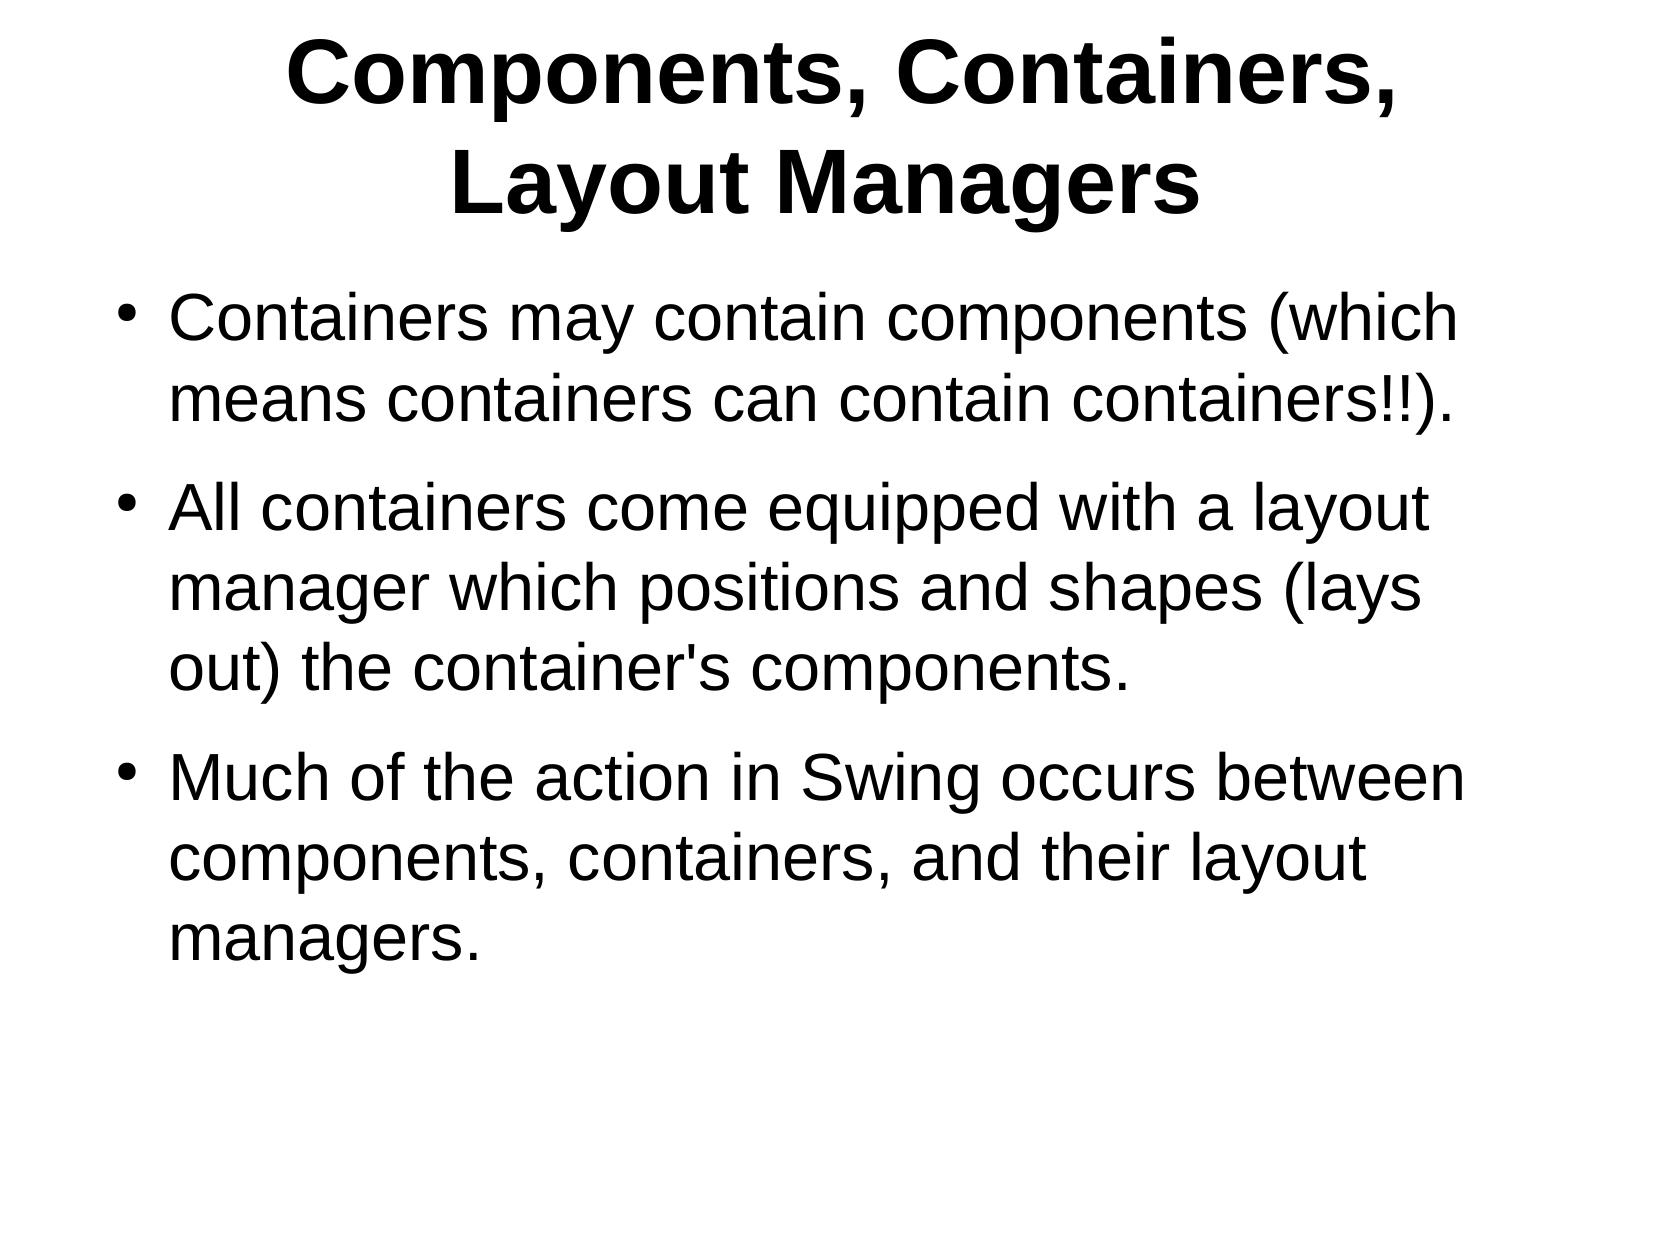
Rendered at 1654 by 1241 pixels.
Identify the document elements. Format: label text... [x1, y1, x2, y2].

title Components, Containers, Layout Managers [82, 49, 1571, 196]
list Containers may contain components (which means containers can contain containers!!). All containers come equipped with a layout manager which positions and shapes (lays out) the container's components. Much of the action in Swing occurs between components, containers, and their layout managers. [82, 266, 1538, 1186]
